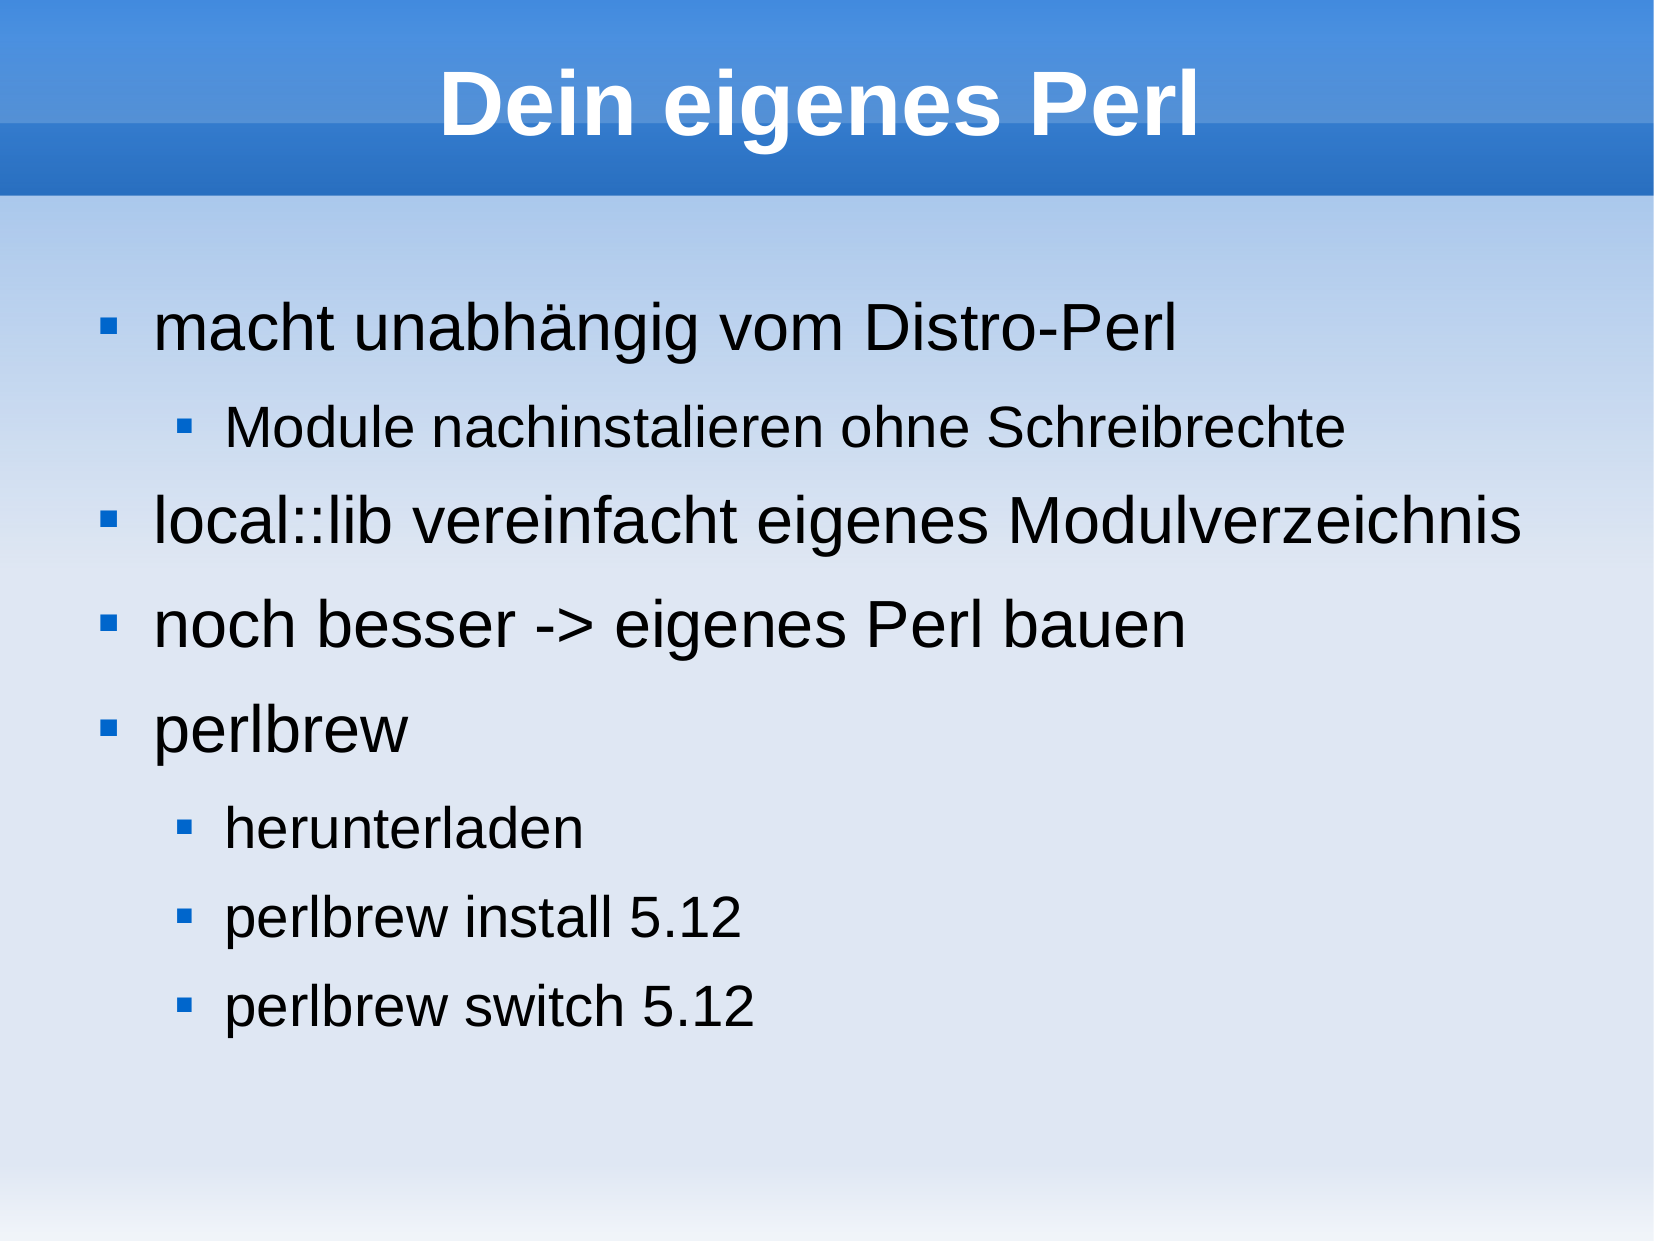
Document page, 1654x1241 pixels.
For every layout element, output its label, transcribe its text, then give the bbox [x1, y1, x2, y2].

list macht unabhängig vom Distro-Perl Module nachinstalieren ohne Schreibrechte local::lib vereinfacht eigenes Modulverzeichnis noch besser -> eigenes Perl bauen perlbrew herunterladen perlbrew install 5.12 perlbrew switch 5.12 [82, 290, 1571, 1109]
picture [0, 0, 1654, 1241]
title Dein eigenes Perl [76, 0, 1565, 208]
